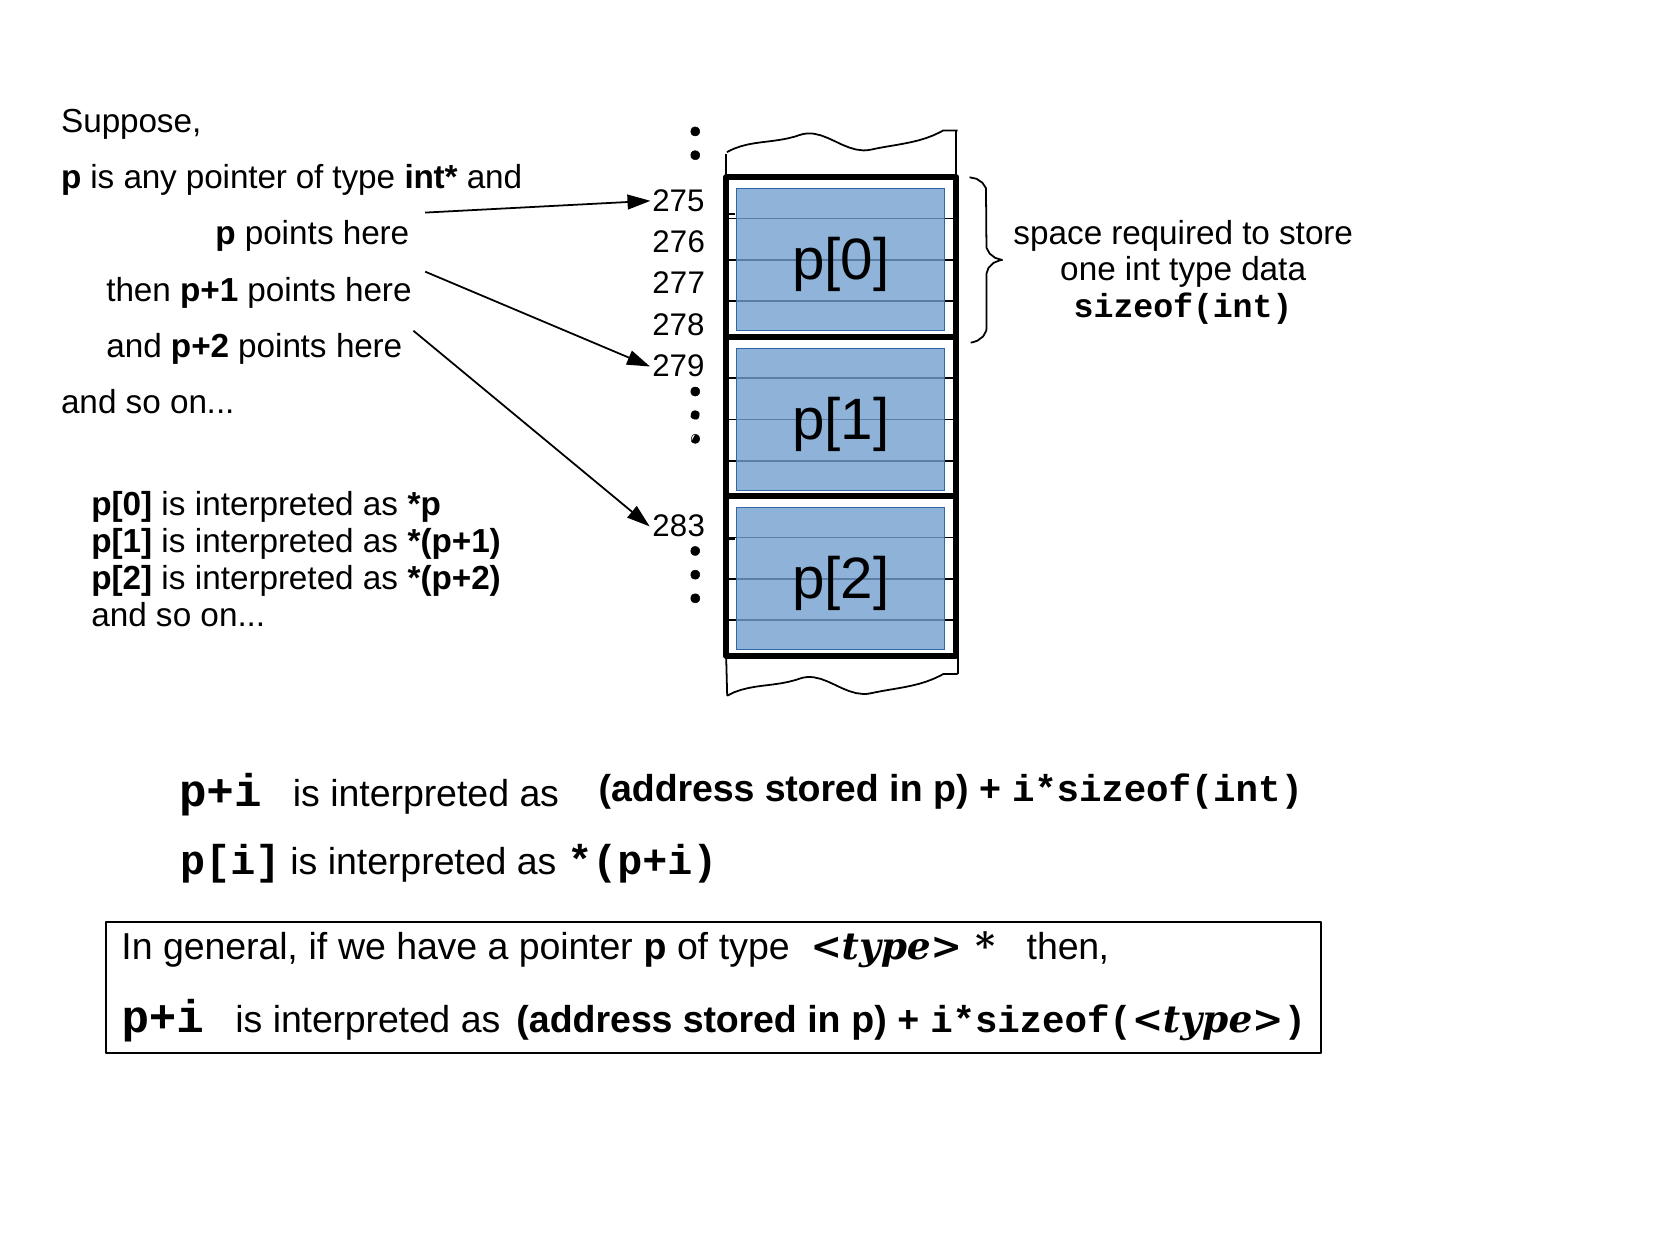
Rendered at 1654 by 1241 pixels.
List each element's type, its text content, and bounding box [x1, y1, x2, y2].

text_box p[2] [736, 507, 945, 650]
text_box [692, 152, 699, 159]
text_box Suppose, p is any pointer of type int* and p points here then p+1 points here and p+2 points here and so on... [59, 82, 567, 404]
text_box p[i] is interpreted as *(p+i) [165, 832, 733, 896]
text_box [692, 547, 699, 555]
text_box 283 [650, 504, 737, 543]
text_box p[1] [736, 348, 945, 491]
text_box p[0] is interpreted as *p p[1] is interpreted as *(p+1) p[2] is interpreted as *(p+2) and so on... [76, 478, 516, 644]
text_box [692, 435, 699, 442]
text_box [692, 595, 699, 602]
text_box [692, 388, 699, 395]
text_box 275 [650, 180, 737, 218]
text_box p+i is interpreted as [177, 760, 570, 816]
text_box 276 277 278 279 [650, 221, 707, 383]
text_box In general, if we have a pointer p of type <type> * then, p+i is interpreted as (address stored in p) + i*sizeof(<type>) [106, 921, 1322, 1053]
text_box (address stored in p) + i*sizeof(int) [596, 763, 1307, 809]
text_box p[0] [736, 188, 945, 331]
text_box space required to store one int type data sizeof(int) [1010, 215, 1355, 328]
text_box [692, 571, 699, 578]
text_box [692, 128, 699, 135]
